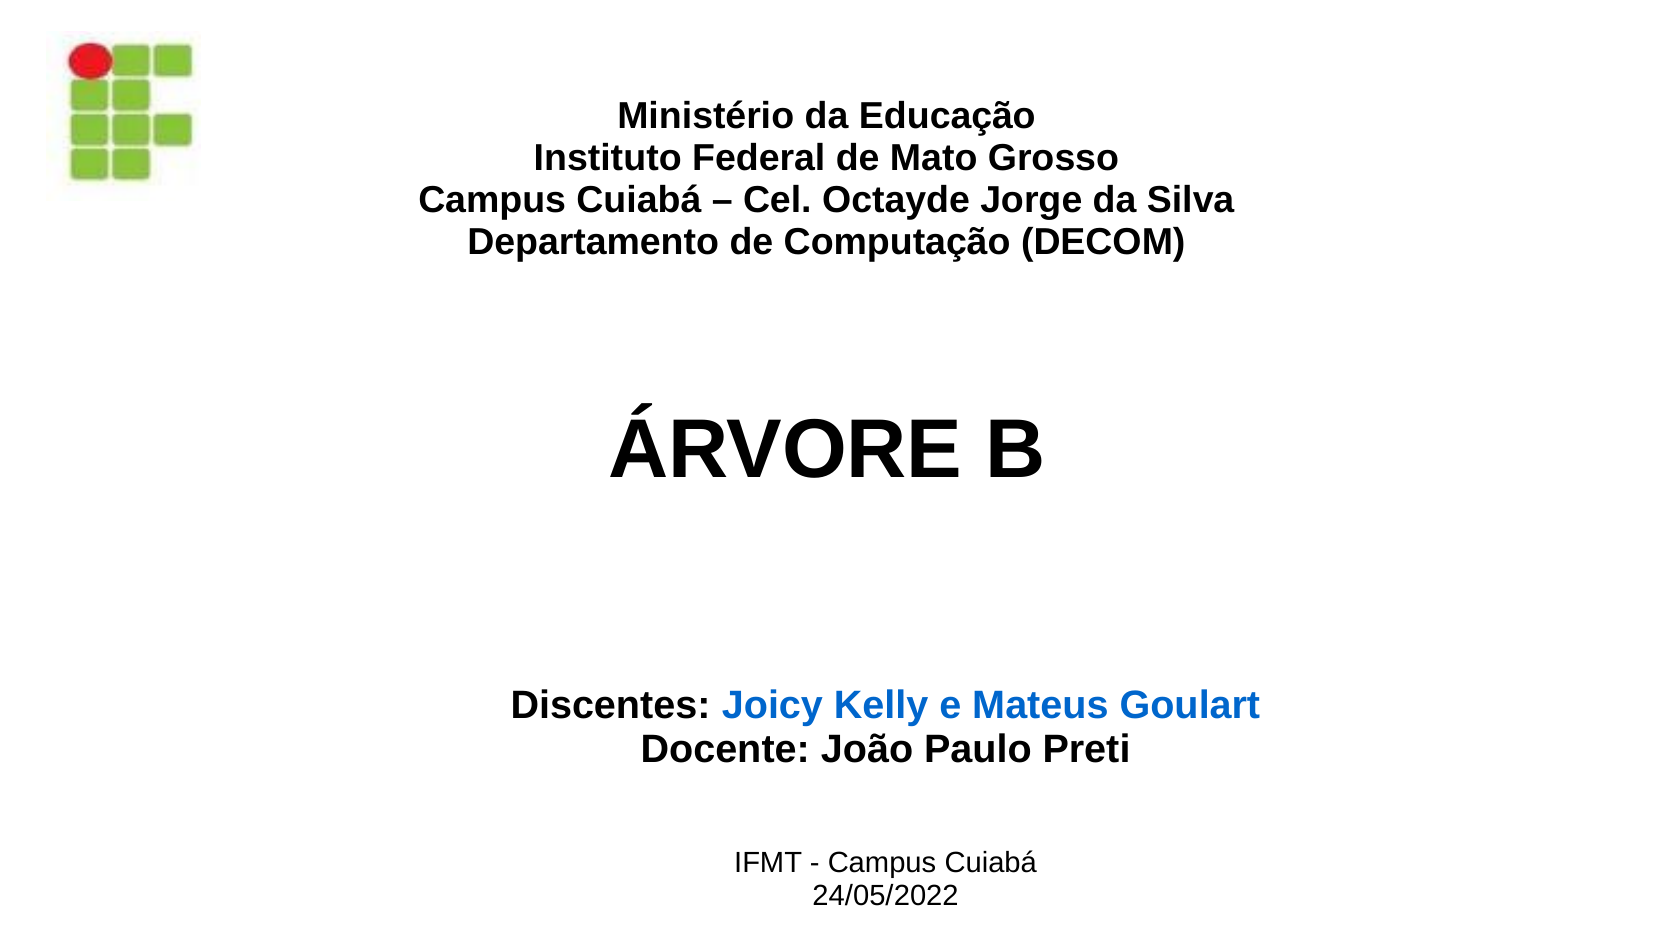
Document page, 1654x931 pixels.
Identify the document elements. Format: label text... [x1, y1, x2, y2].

title Ministério da Educação Instituto Federal de Mato Grosso Campus Cuiabá – Cel. Octayde Jorge da Silva Departamento de Computação (DECOM) [82, 94, 1571, 263]
text_box Discentes: Joicy Kelly e Mateus Goulart Docente: João Paulo Preti IFMT - Campus Cuiabá 24/05/2022 [401, 675, 1371, 919]
subtitle ÁRVORE B [271, 354, 1382, 544]
picture [46, 31, 201, 201]
